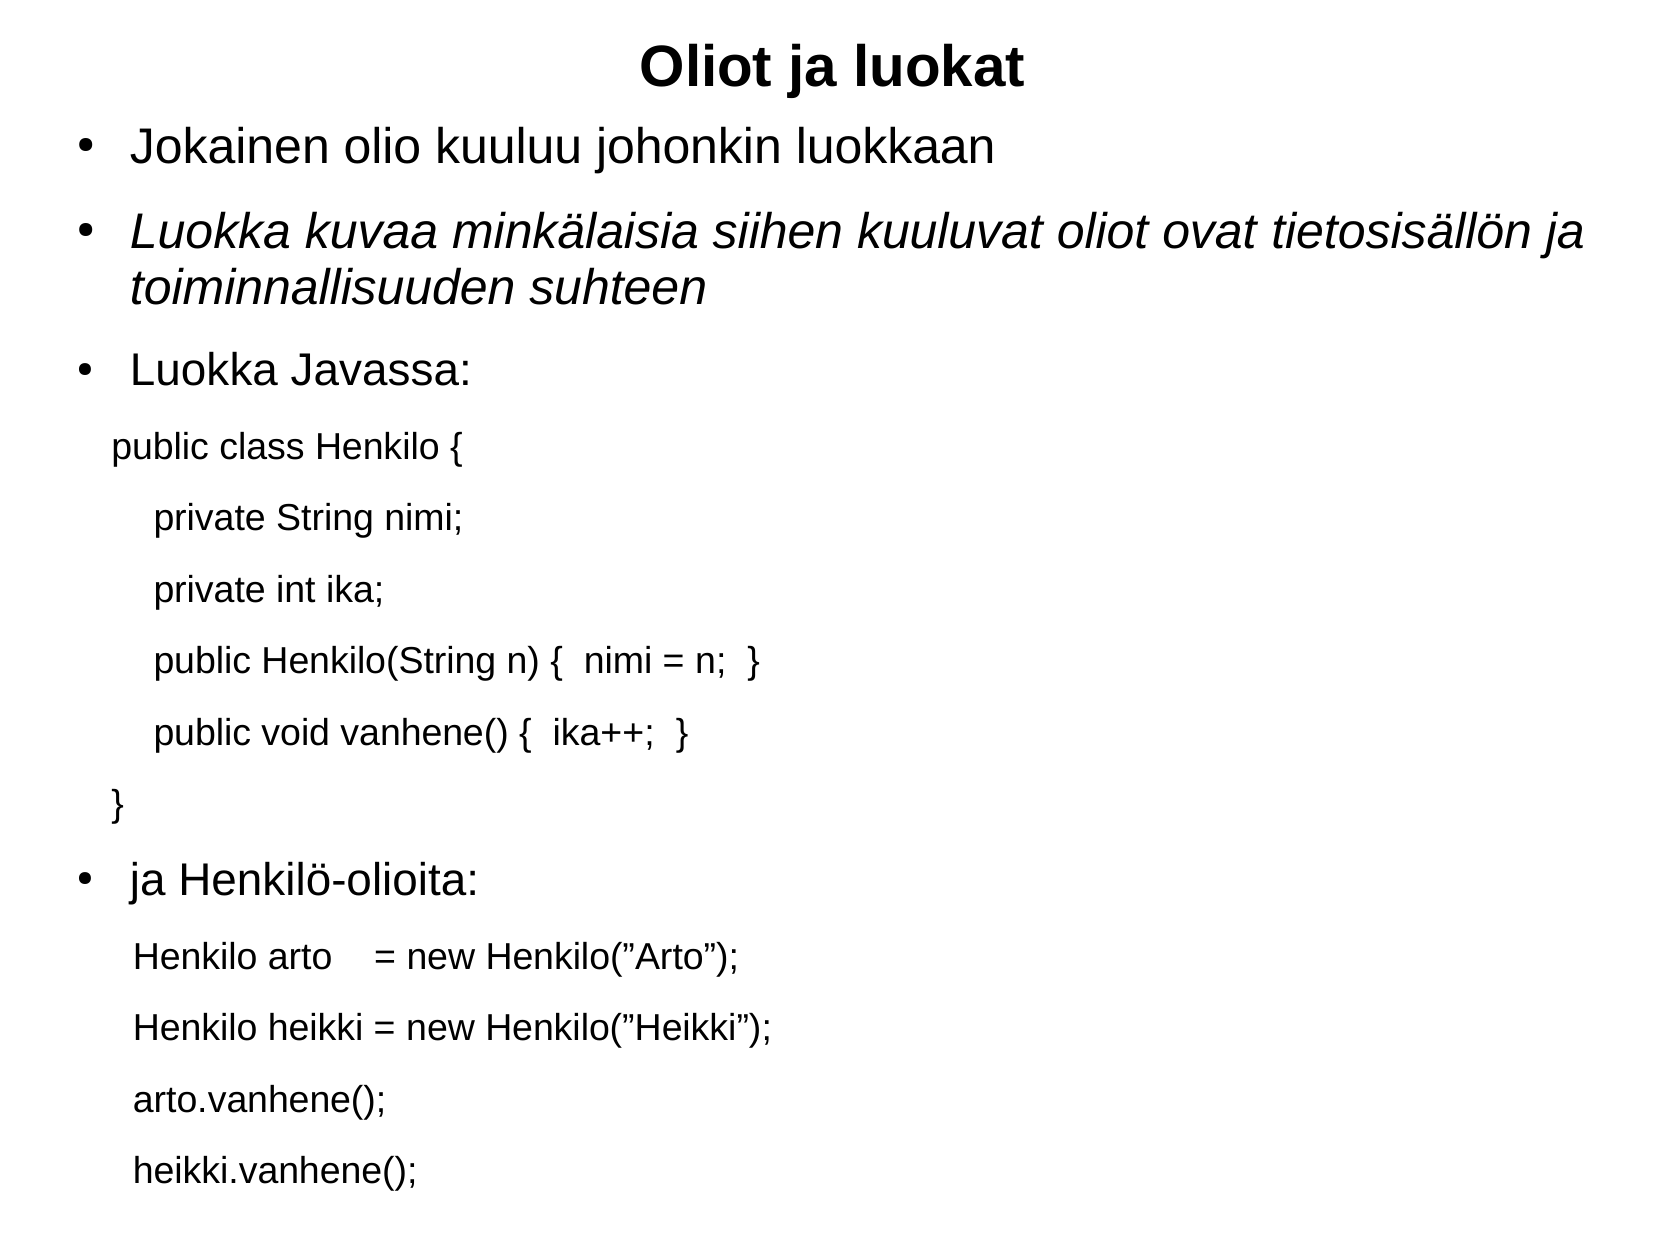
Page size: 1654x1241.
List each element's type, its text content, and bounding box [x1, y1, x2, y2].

list Jokainen olio kuuluu johonkin luokkaan Luokka kuvaa minkälaisia siihen kuuluvat oliot ovat tietosisällön ja toiminnallisuuden suhteen Luokka Javassa: public class Henkilo { private String nimi; private int ika; public Henkilo(String n) { nimi = n; } public void vanhene() { ika++; } } ja Henkilö-olioita: Henkilo arto = new Henkilo(”Arto”); Henkilo heikki = new Henkilo(”Heikki”); arto.vanhene(); heikki.vanhene(); [59, 118, 1630, 1211]
title Oliot ja luokat [88, 0, 1577, 118]
